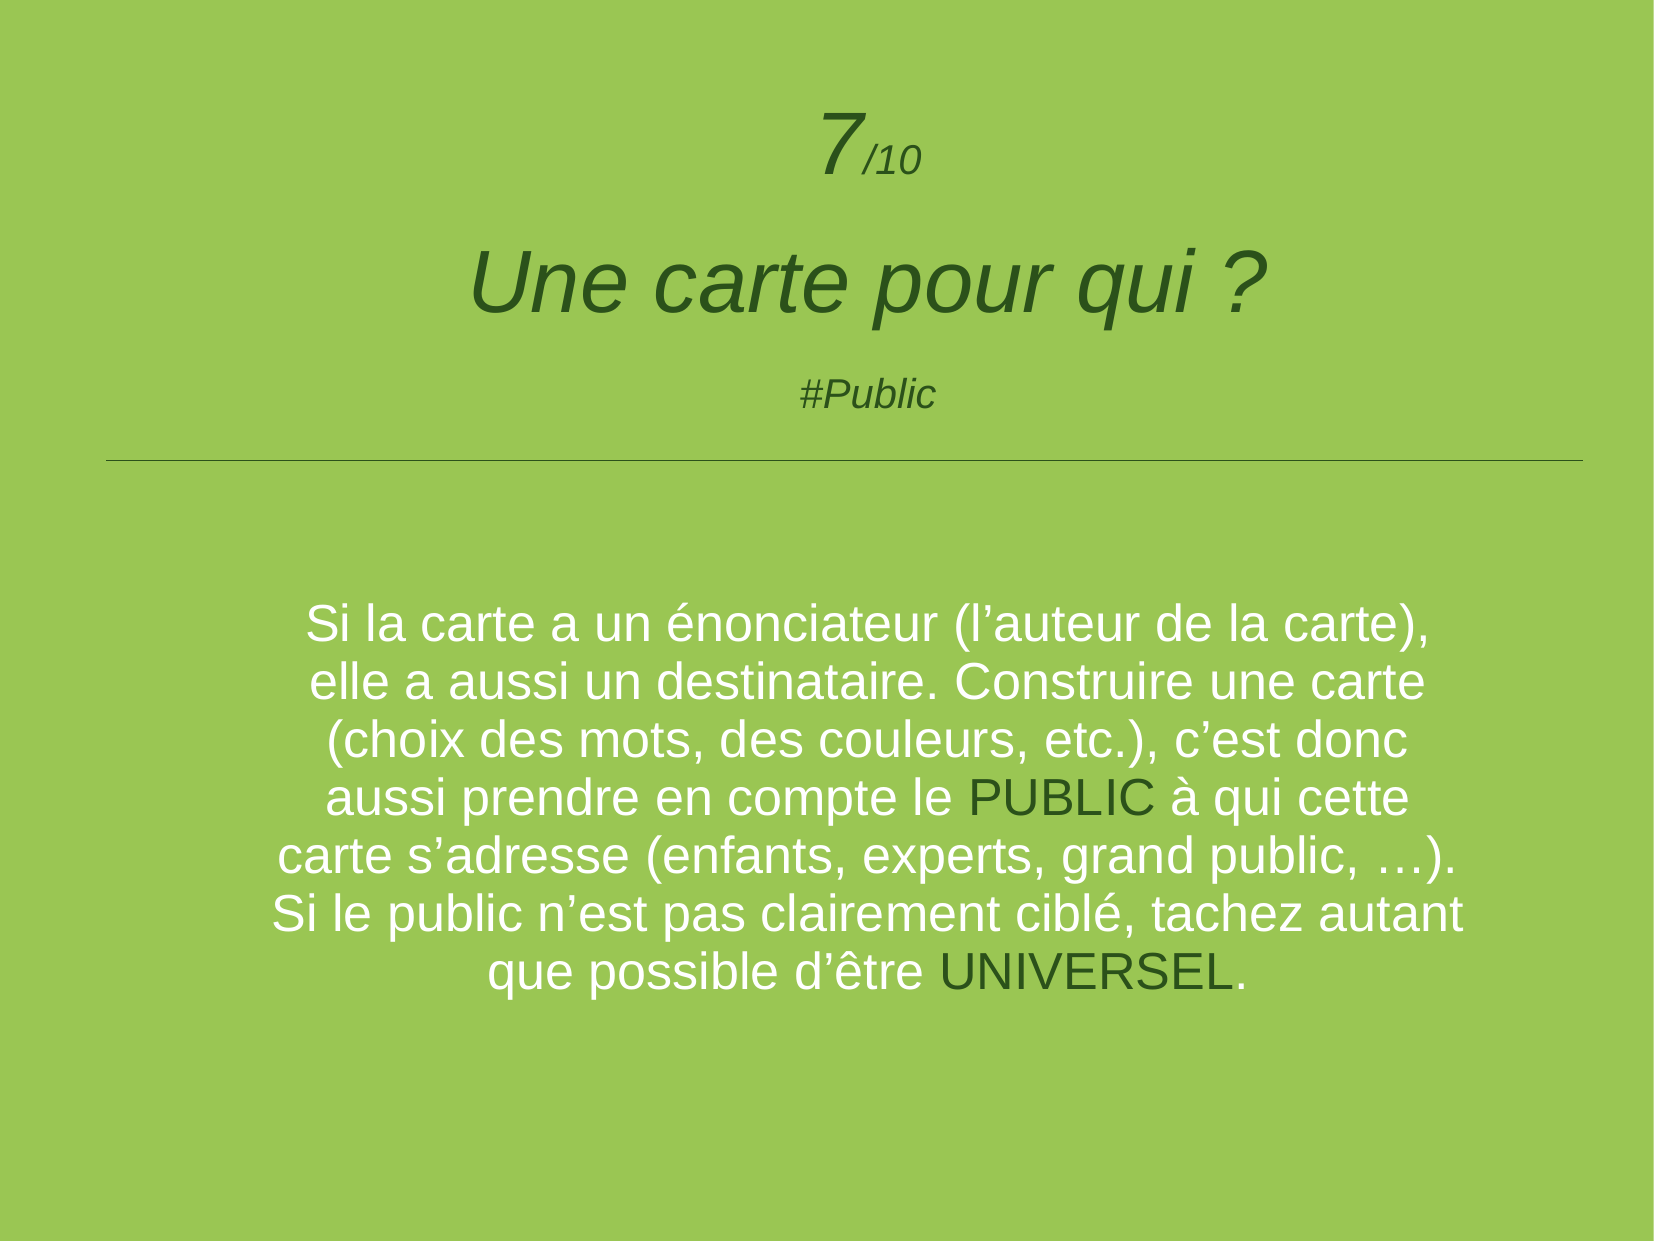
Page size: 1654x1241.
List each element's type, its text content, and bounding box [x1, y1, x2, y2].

list 7/10 Une carte pour qui ? #Public Si la carte a un énonciateur (l’auteur de la carte), elle a aussi un destinataire. Construire une carte (choix des mots, des couleurs, etc.), c’est donc aussi prendre en compte le PUBLIC à qui cette carte s’adresse (enfants, experts, grand public, …). Si le public n’est pas clairement ciblé, tachez autant que possible d’être UNIVERSEL. [271, 461, 1465, 1193]
list 7/10 Une carte pour qui ? #Public Si la carte a un énonciateur (l’auteur de la carte), elle a aussi un destinataire. Construire une carte (choix des mots, des couleurs, etc.), c’est donc aussi prendre en compte le PUBLIC à qui cette carte s’adresse (enfants, experts, grand public, …). Si le public n’est pas clairement ciblé, tachez autant que possible d’être UNIVERSEL. [271, 94, 1465, 460]
